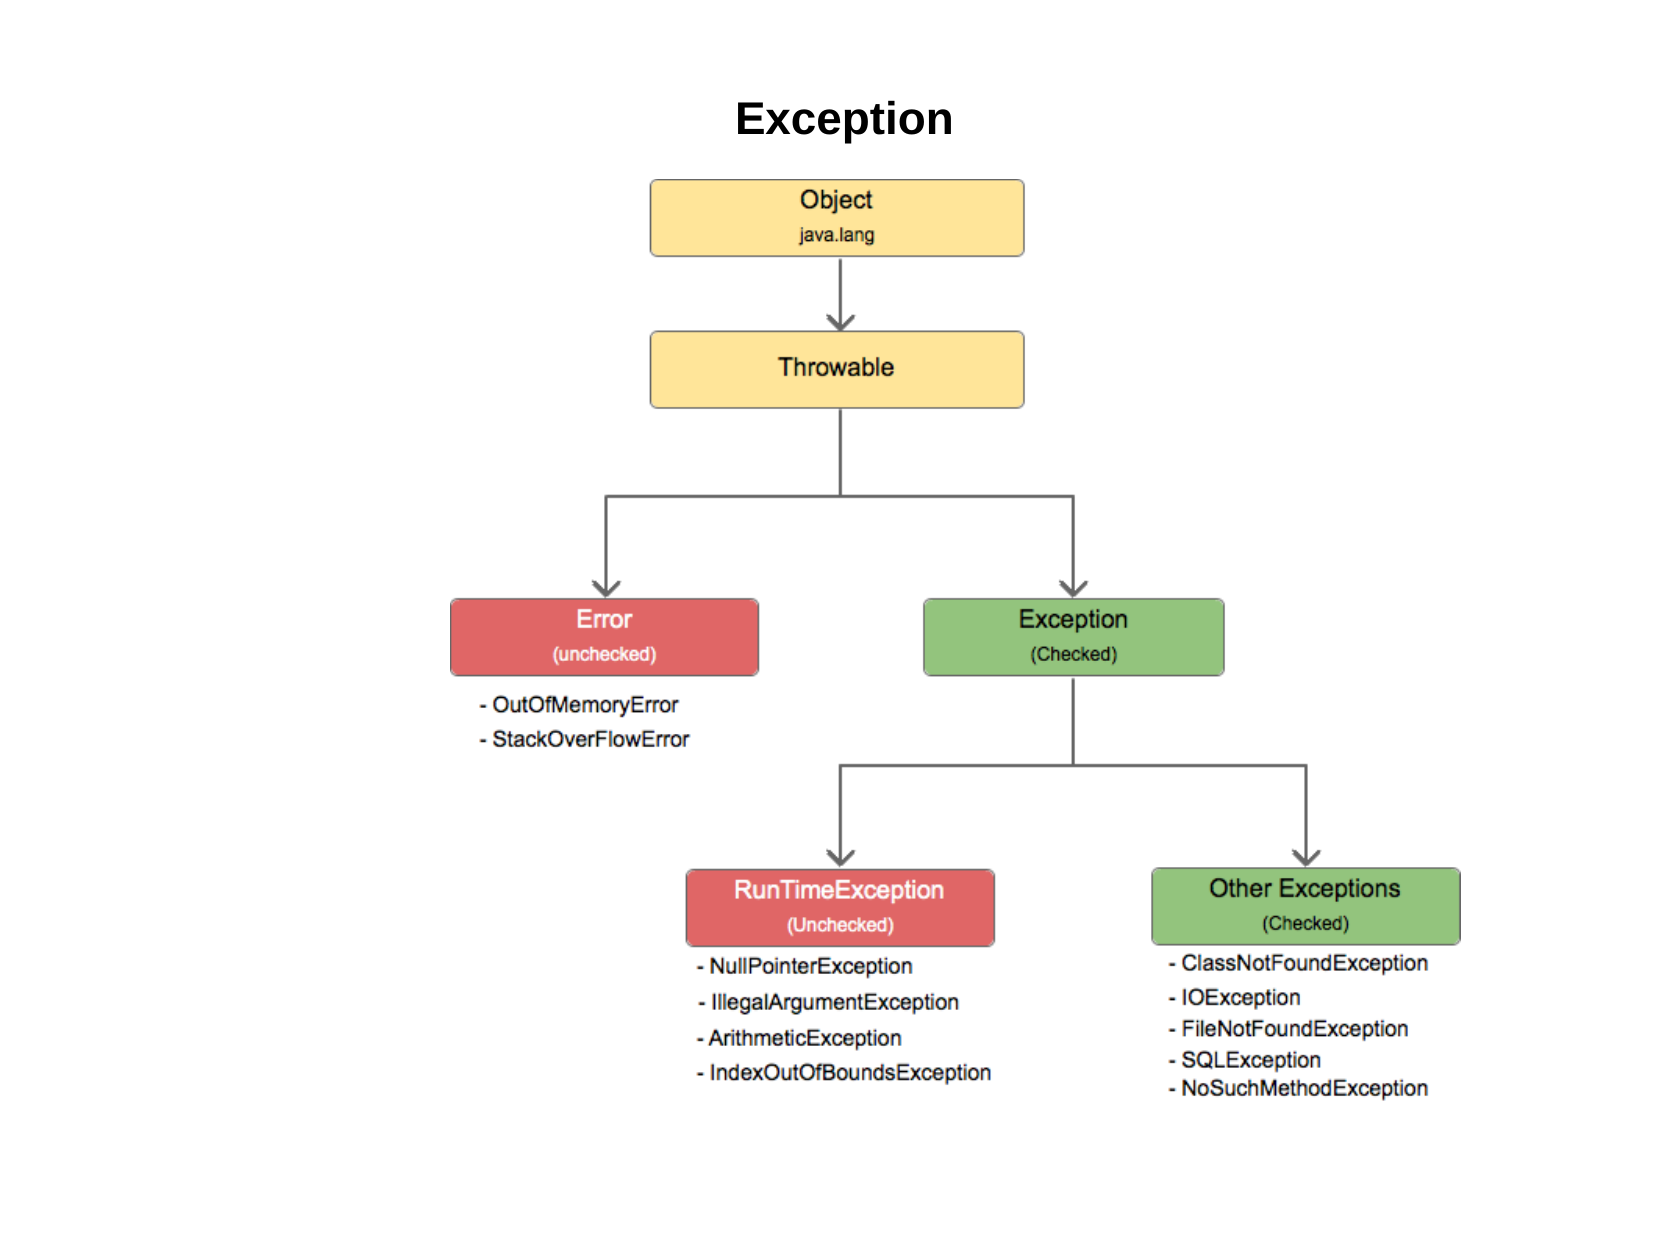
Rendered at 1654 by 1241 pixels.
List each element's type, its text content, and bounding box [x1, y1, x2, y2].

picture [450, 179, 1461, 1107]
title Exception [82, 49, 1571, 181]
